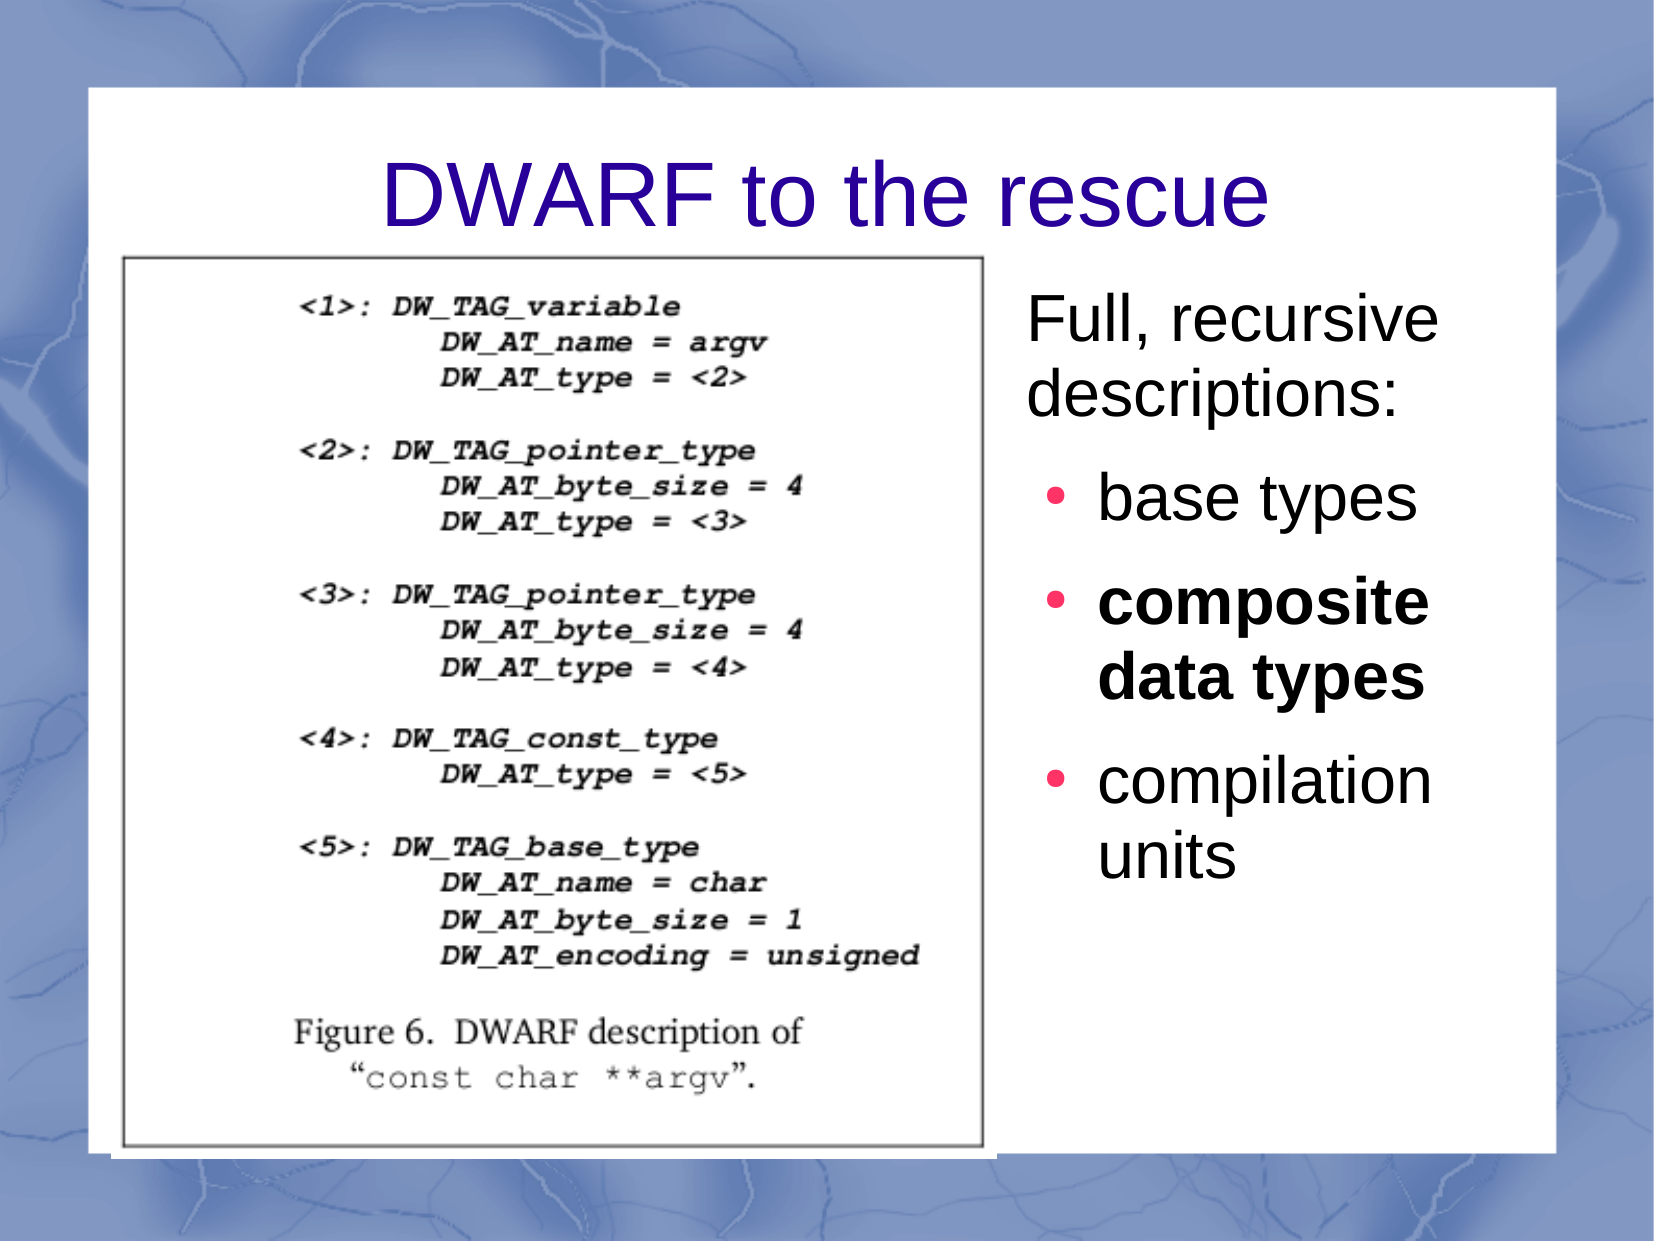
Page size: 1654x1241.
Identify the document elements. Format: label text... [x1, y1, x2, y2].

picture [0, 0, 1654, 1241]
title DWARF to the rescue [118, 98, 1536, 291]
list Full, recursive descriptions: base types composite data types compilation units [1026, 280, 1530, 1130]
